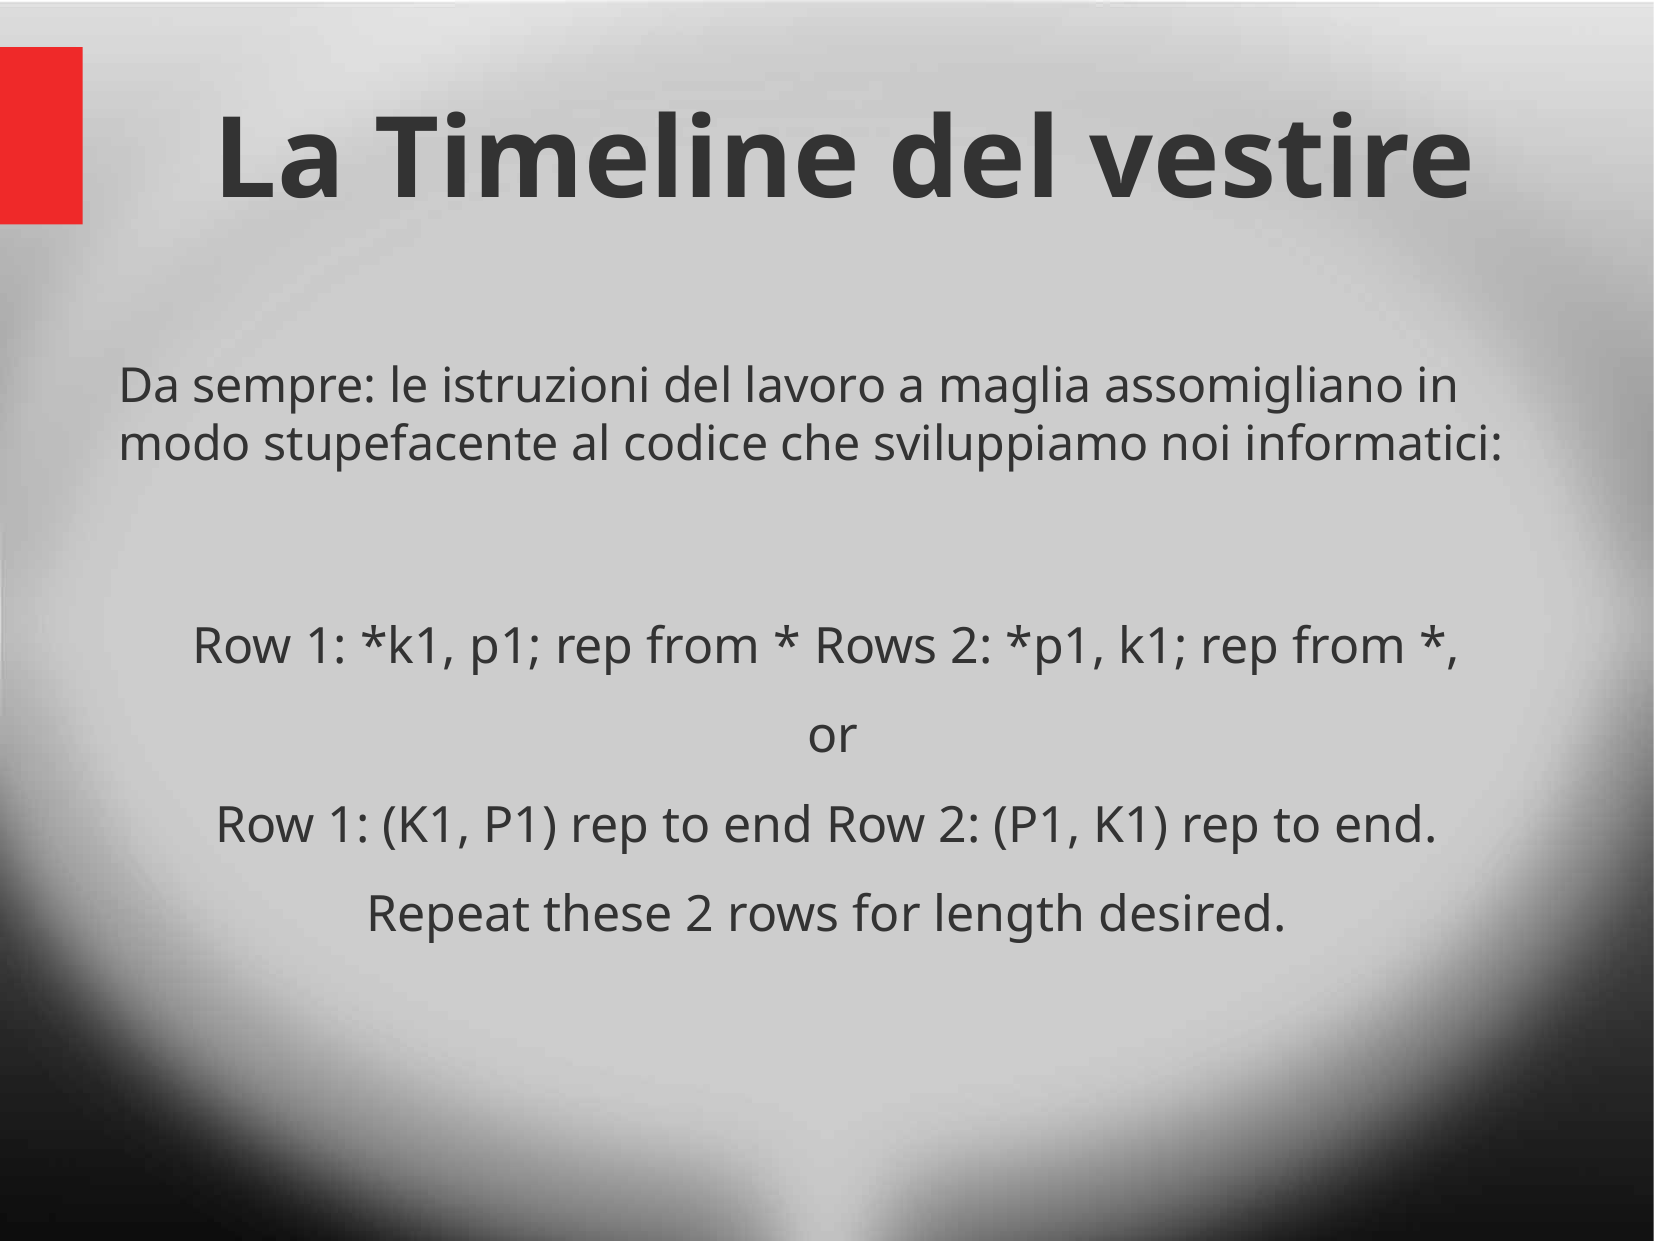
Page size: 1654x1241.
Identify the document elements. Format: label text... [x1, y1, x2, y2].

title La Timeline del vestire [118, 62, 1571, 244]
list Row 1: *k1, p1; rep from * Rows 2: *p1, k1; rep from *, or Row 1: (K1, P1) rep to end Row 2: (P1, K1) rep to end. Repeat these 2 rows for length desired. [118, 613, 1536, 957]
list Da sempre: le istruzioni del lavoro a maglia assomigliano in modo stupefacente al codice che sviluppiamo noi informatici: [118, 354, 1536, 520]
picture [0, 0, 1654, 1241]
